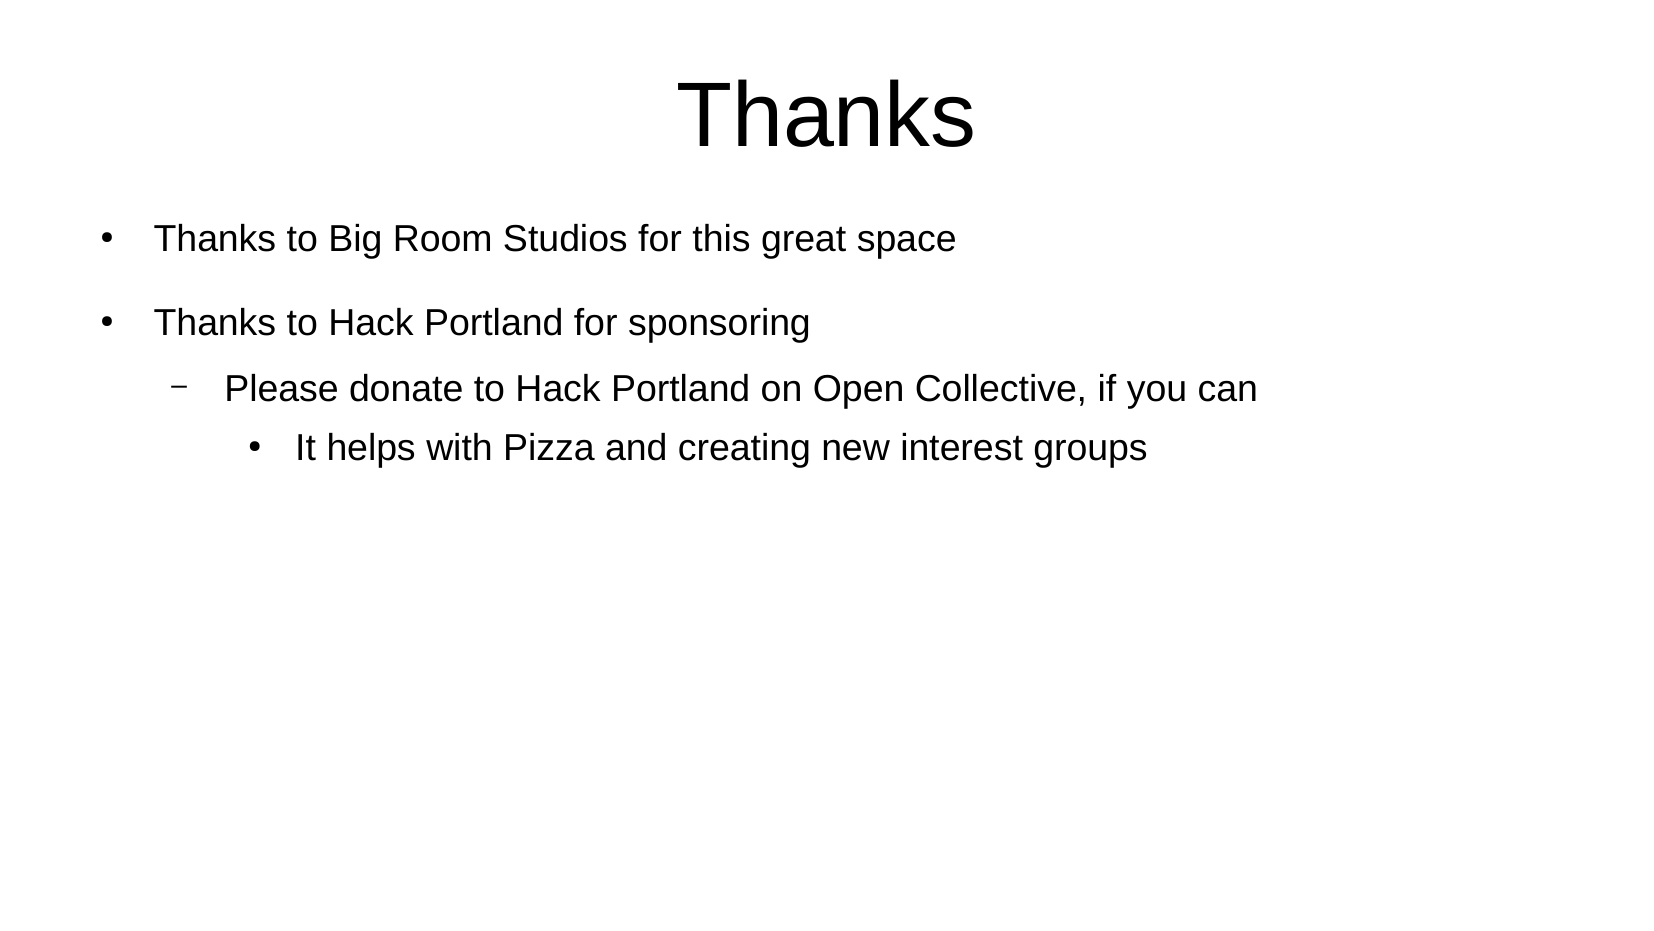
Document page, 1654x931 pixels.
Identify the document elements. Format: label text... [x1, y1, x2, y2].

list Thanks to Big Room Studios for this great space Thanks to Hack Portland for sponsoring Please donate to Hack Portland on Open Collective, if you can It helps with Pizza and creating new interest groups [82, 217, 1571, 758]
title Thanks [82, 37, 1571, 193]
